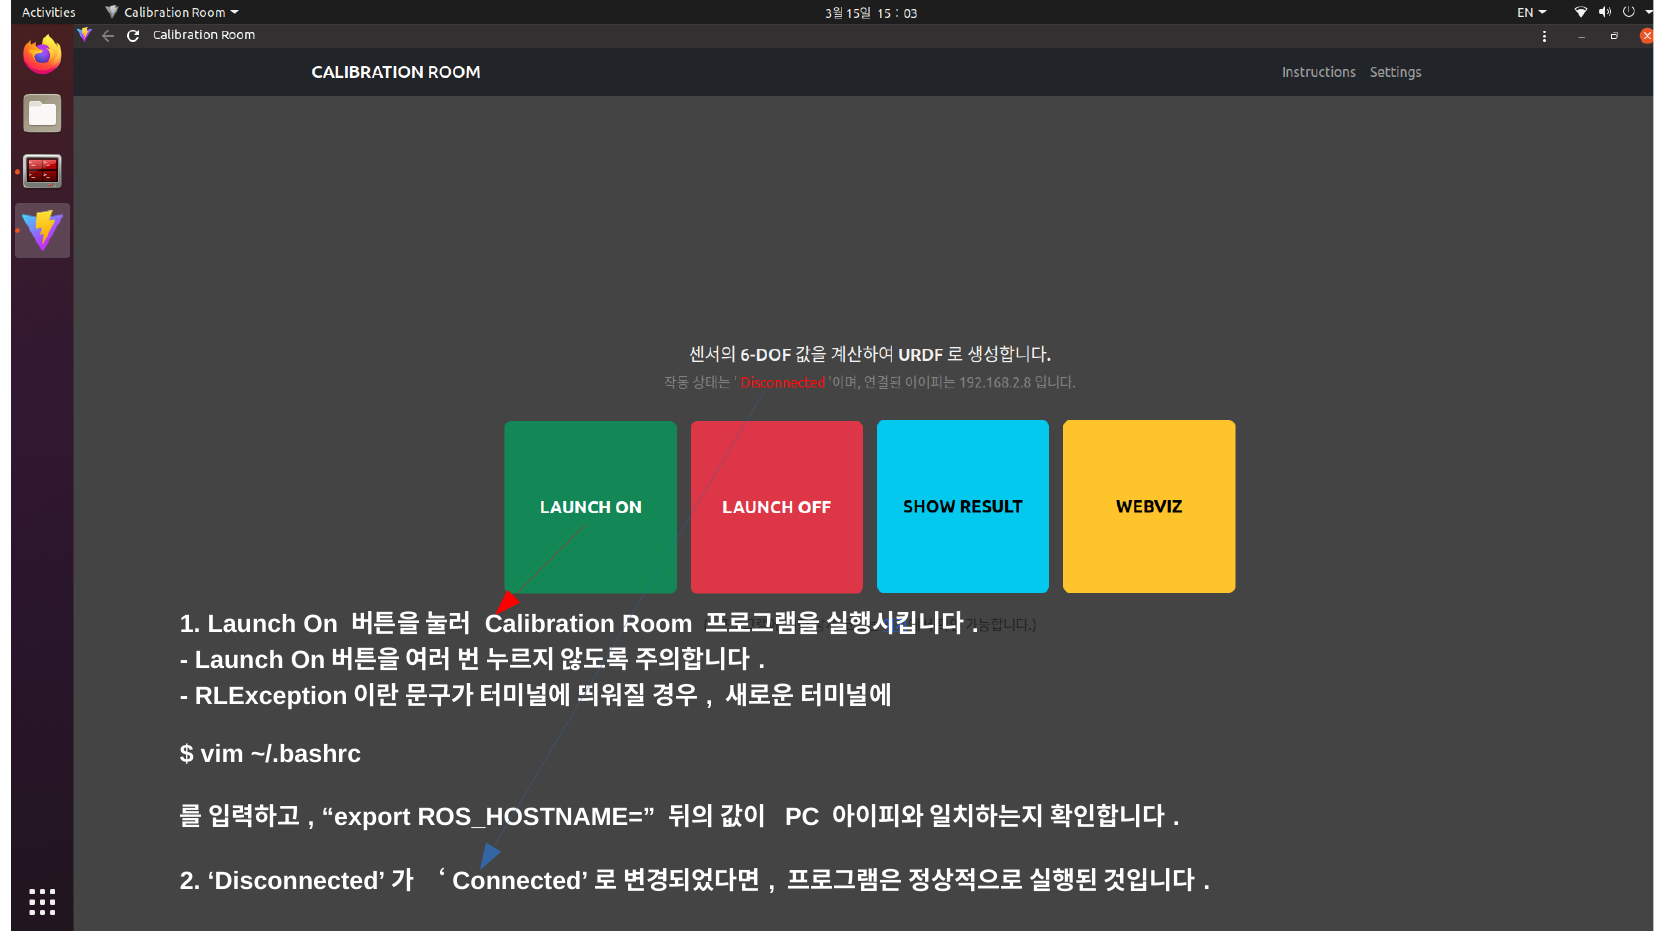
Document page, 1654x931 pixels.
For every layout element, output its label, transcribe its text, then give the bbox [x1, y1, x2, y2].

text_box 1. Launch On 버튼을 눌러 Calibration Room 프로그램을 실행시킵니다. - Launch On버튼을 여러 번 누르지 않도록 주의합니다. - RLException이란 문구가 터미널에 띄워질 경우, 새로운 터미널에 $ vim ~/.bashrc 를 입력하고, “export ROS_HOSTNAME=” 뒤의 값이 PC 아이피와 일치하는지 확인합니다. 2. ‘Disconnected’가 ‘Connected’로 변경되었다면, 프로그램은 정상적으로 실행된 것입니다. [165, 660, 599, 841]
picture [11, 0, 1654, 931]
text_box 1. Launch On 버튼을 눌러 Calibration Room 프로그램을 실행시킵니다. - Launch On버튼을 여러 번 누르지 않도록 주의합니다. - RLException이란 문구가 터미널에 띄워질 경우, 새로운 터미널에 $ vim ~/.bashrc 를 입력하고, “export ROS_HOSTNAME=” 뒤의 값이 PC 아이피와 일치하는지 확인합니다. 2. ‘Disconnected’가 ‘Connected’로 변경되었다면, 프로그램은 정상적으로 실행된 것입니다. [498, 660, 1396, 841]
